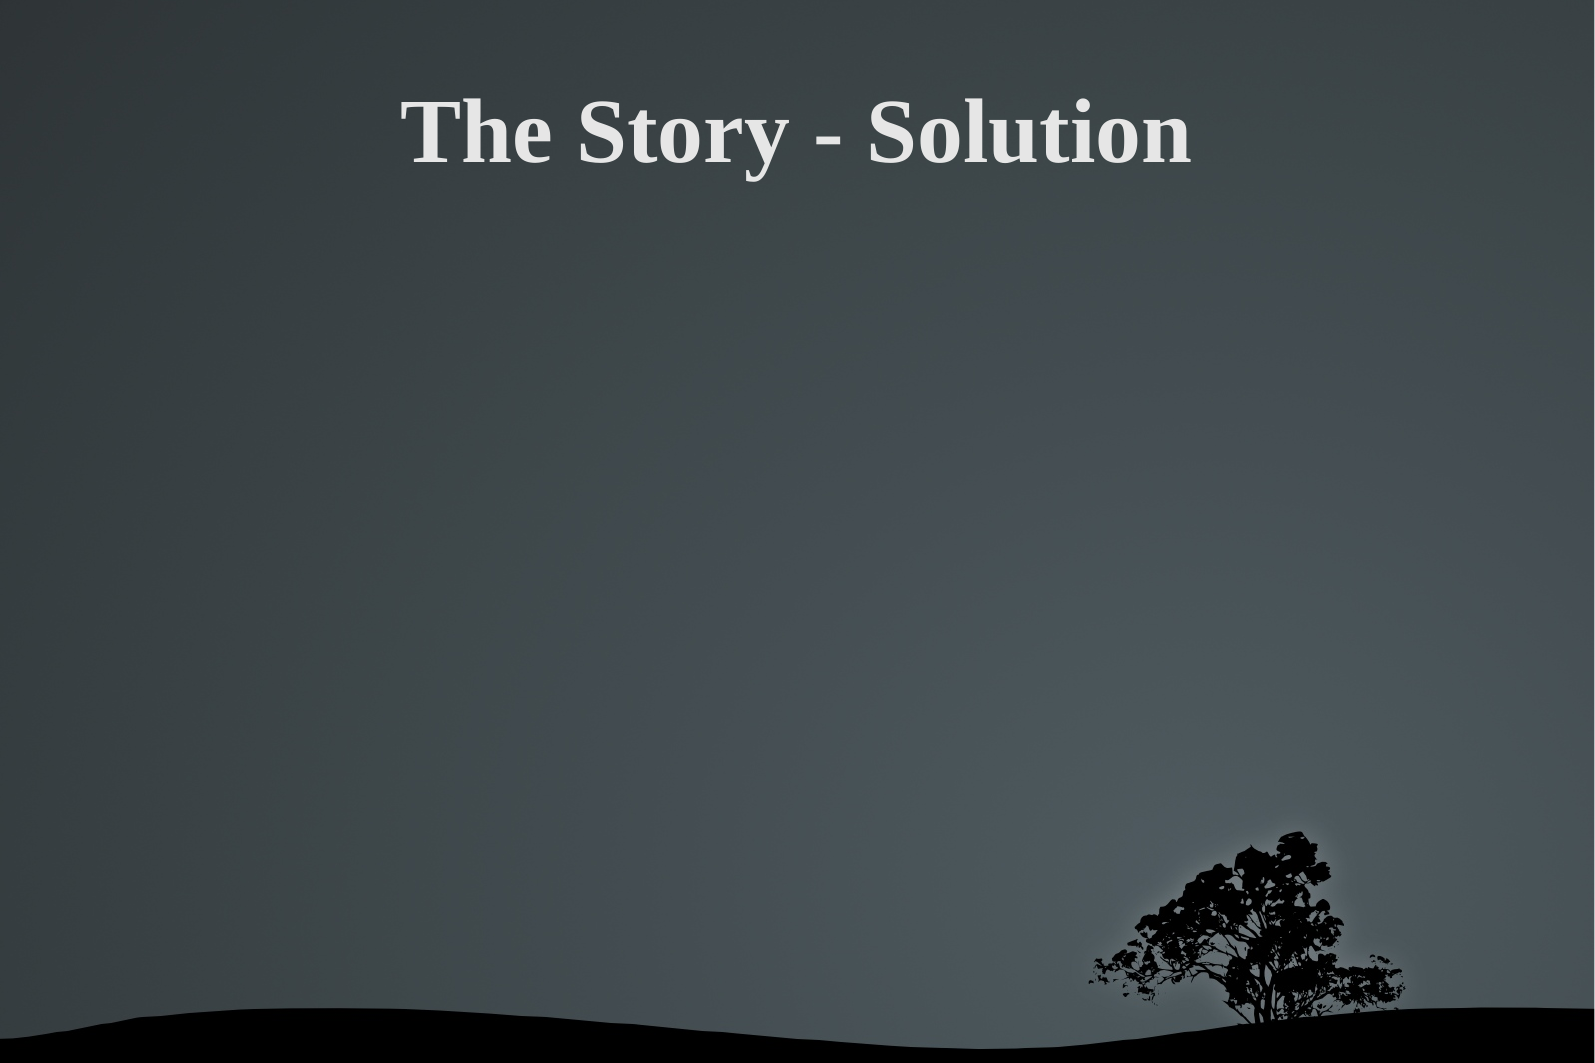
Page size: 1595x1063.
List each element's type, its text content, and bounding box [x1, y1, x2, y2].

title The Story - Solution [79, 42, 1515, 220]
picture [0, 0, 1595, 1063]
